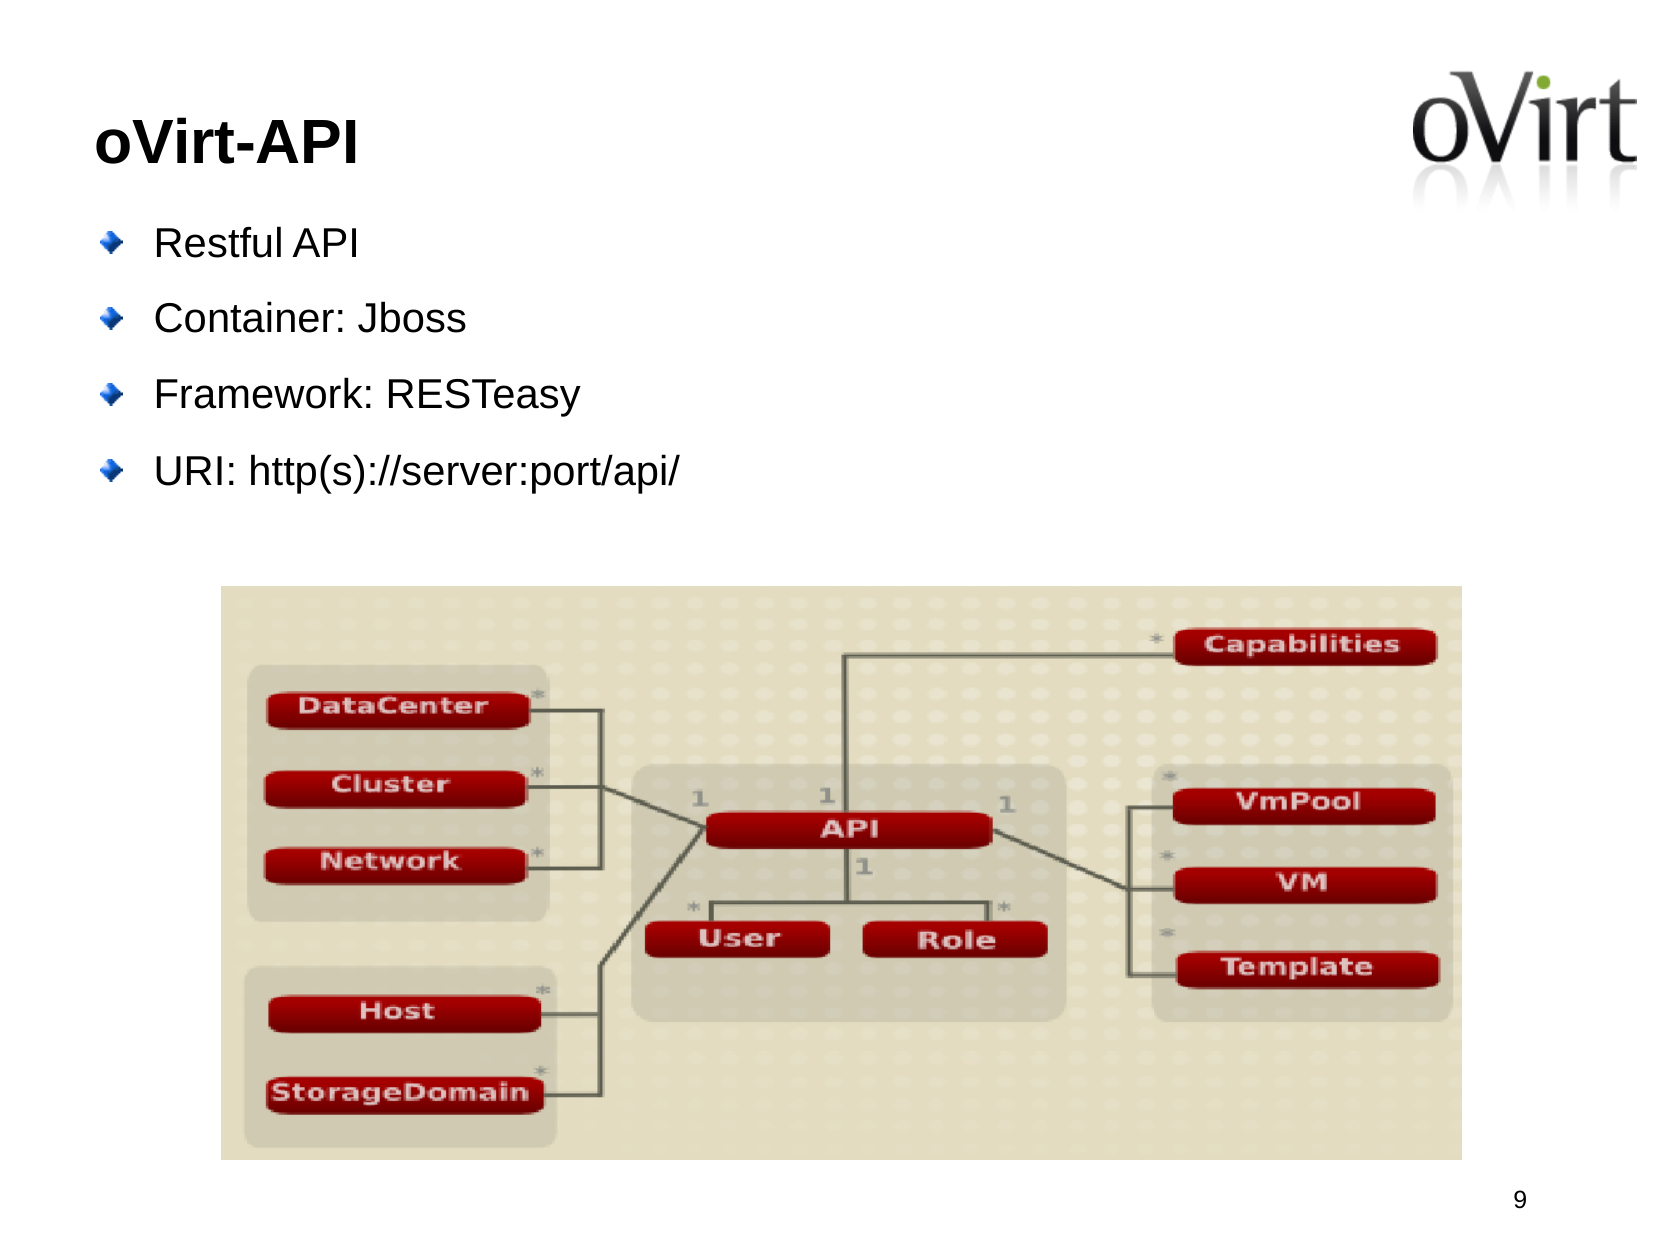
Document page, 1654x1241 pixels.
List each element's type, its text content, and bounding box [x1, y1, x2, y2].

title oVirt-API [94, 75, 1250, 209]
list Restful API Container: Jboss Framework: RESTeasy URI: http(s)://server:port/api/ [82, 219, 1571, 1038]
picture [221, 586, 1462, 1160]
picture [1413, 63, 1637, 212]
